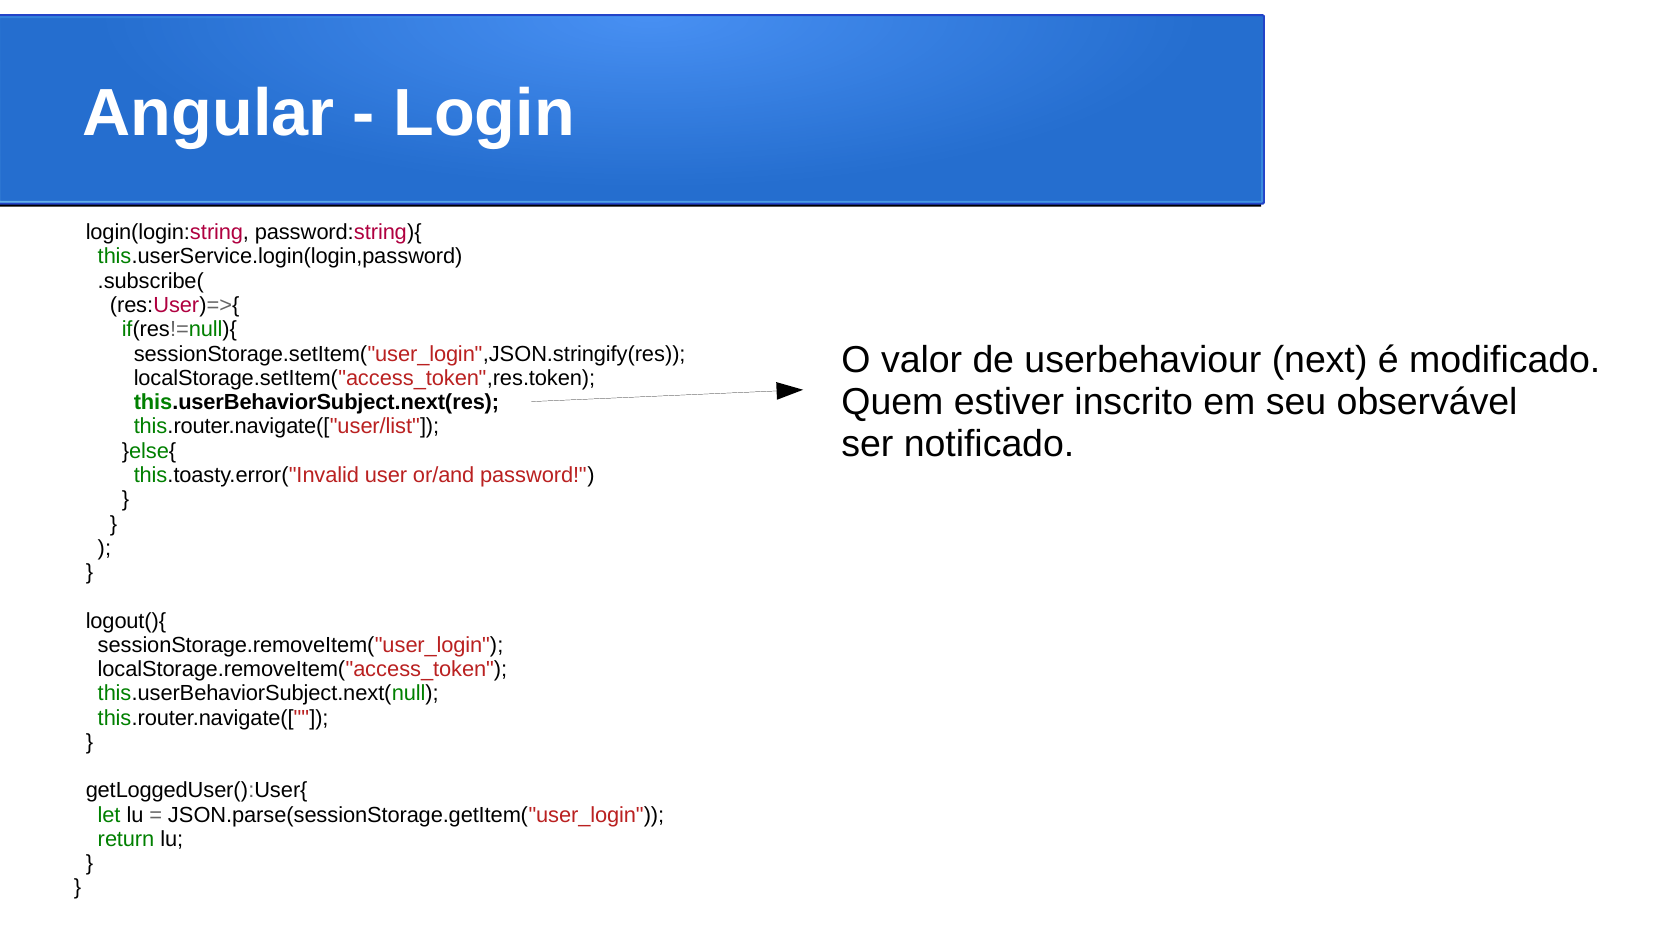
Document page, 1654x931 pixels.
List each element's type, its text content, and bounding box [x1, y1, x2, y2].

title Angular - Login [82, 35, 1235, 189]
text_box login(login:string, password:string){ this.userService.login(login,password) .subscribe( (res:User)=>{ if(res!=null){ sessionStorage.setItem("user_login",JSON.stringify(res)); localStorage.setItem("access_token",res.token); this.userBehaviorSubject.next(res); this.router.navigate(["user/list"]); }else{ this.toasty.error("Invalid user or/and password!") } } ); } logout(){ sessionStorage.removeItem("user_login"); localStorage.removeItem("access_token"); this.userBehaviorSubject.next(null); this.router.navigate([""]); } getLoggedUser():User{ let lu = JSON.parse(sessionStorage.getItem("user_login")); return lu; } } [59, 212, 1489, 908]
text_box O valor de userbehaviour (next) é modificado. Quem estiver inscrito em seu observável ser notificado. [826, 330, 1616, 472]
